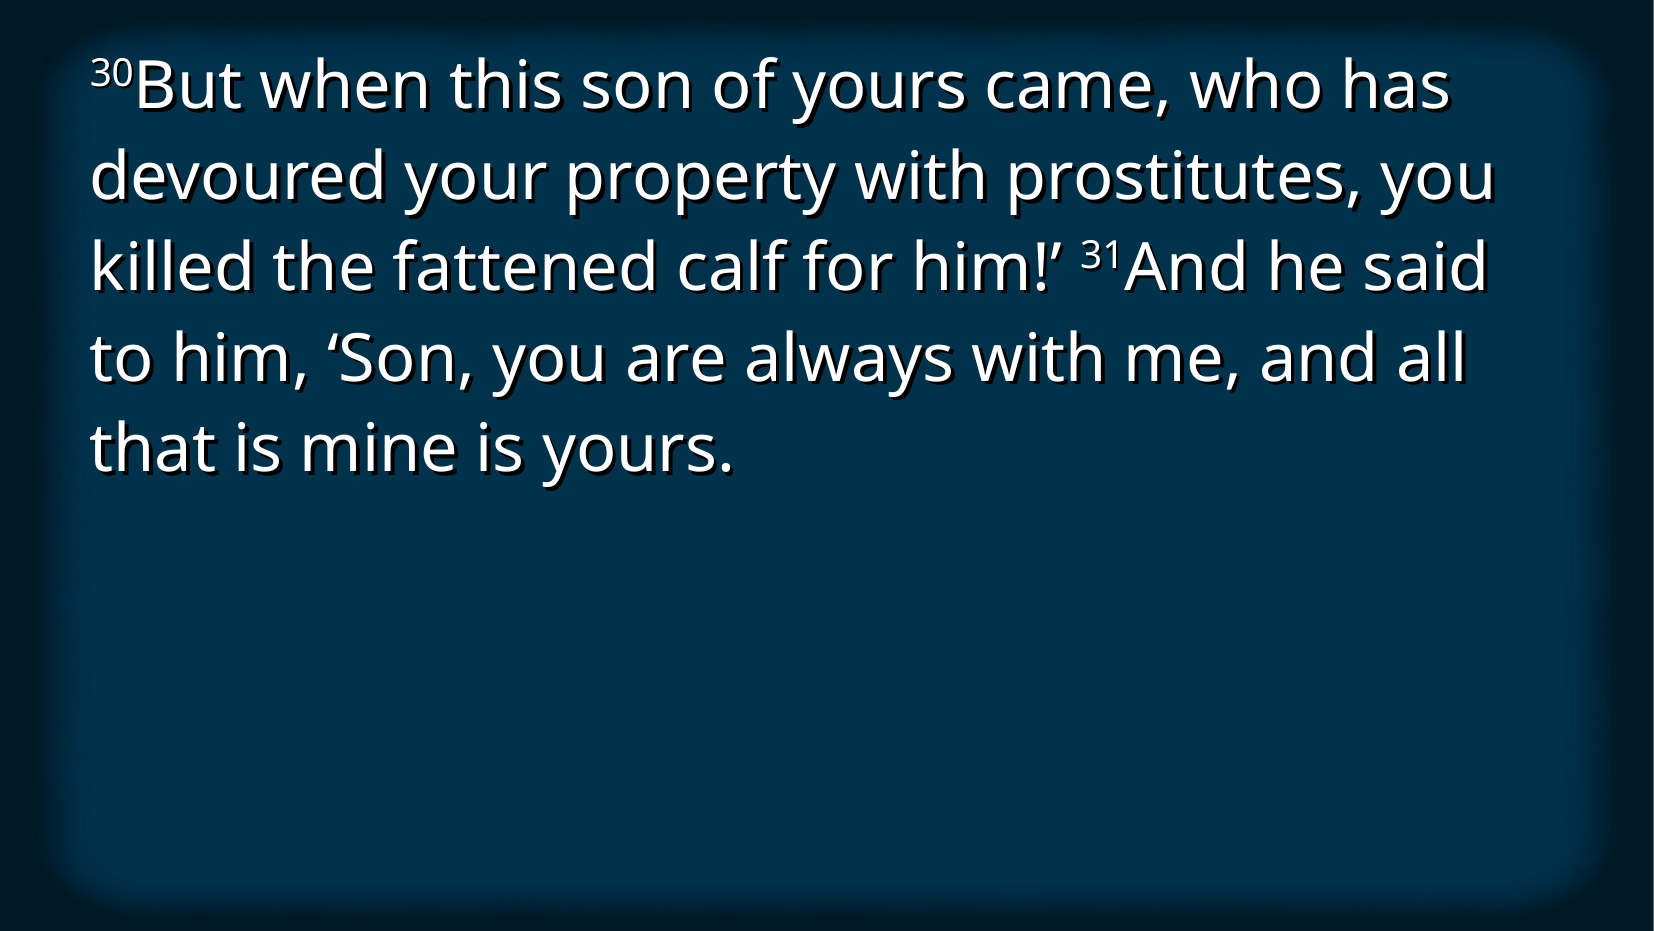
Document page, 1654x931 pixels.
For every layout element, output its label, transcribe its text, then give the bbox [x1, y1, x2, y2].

picture [0, 0, 1654, 931]
text_box 30But when this son of yours came, who has devoured your property with prostitutes, you killed the fattened calf for him!’ 31And he said to him, ‘Son, you are always with me, and all that is mine is yours. [75, 30, 1576, 489]
